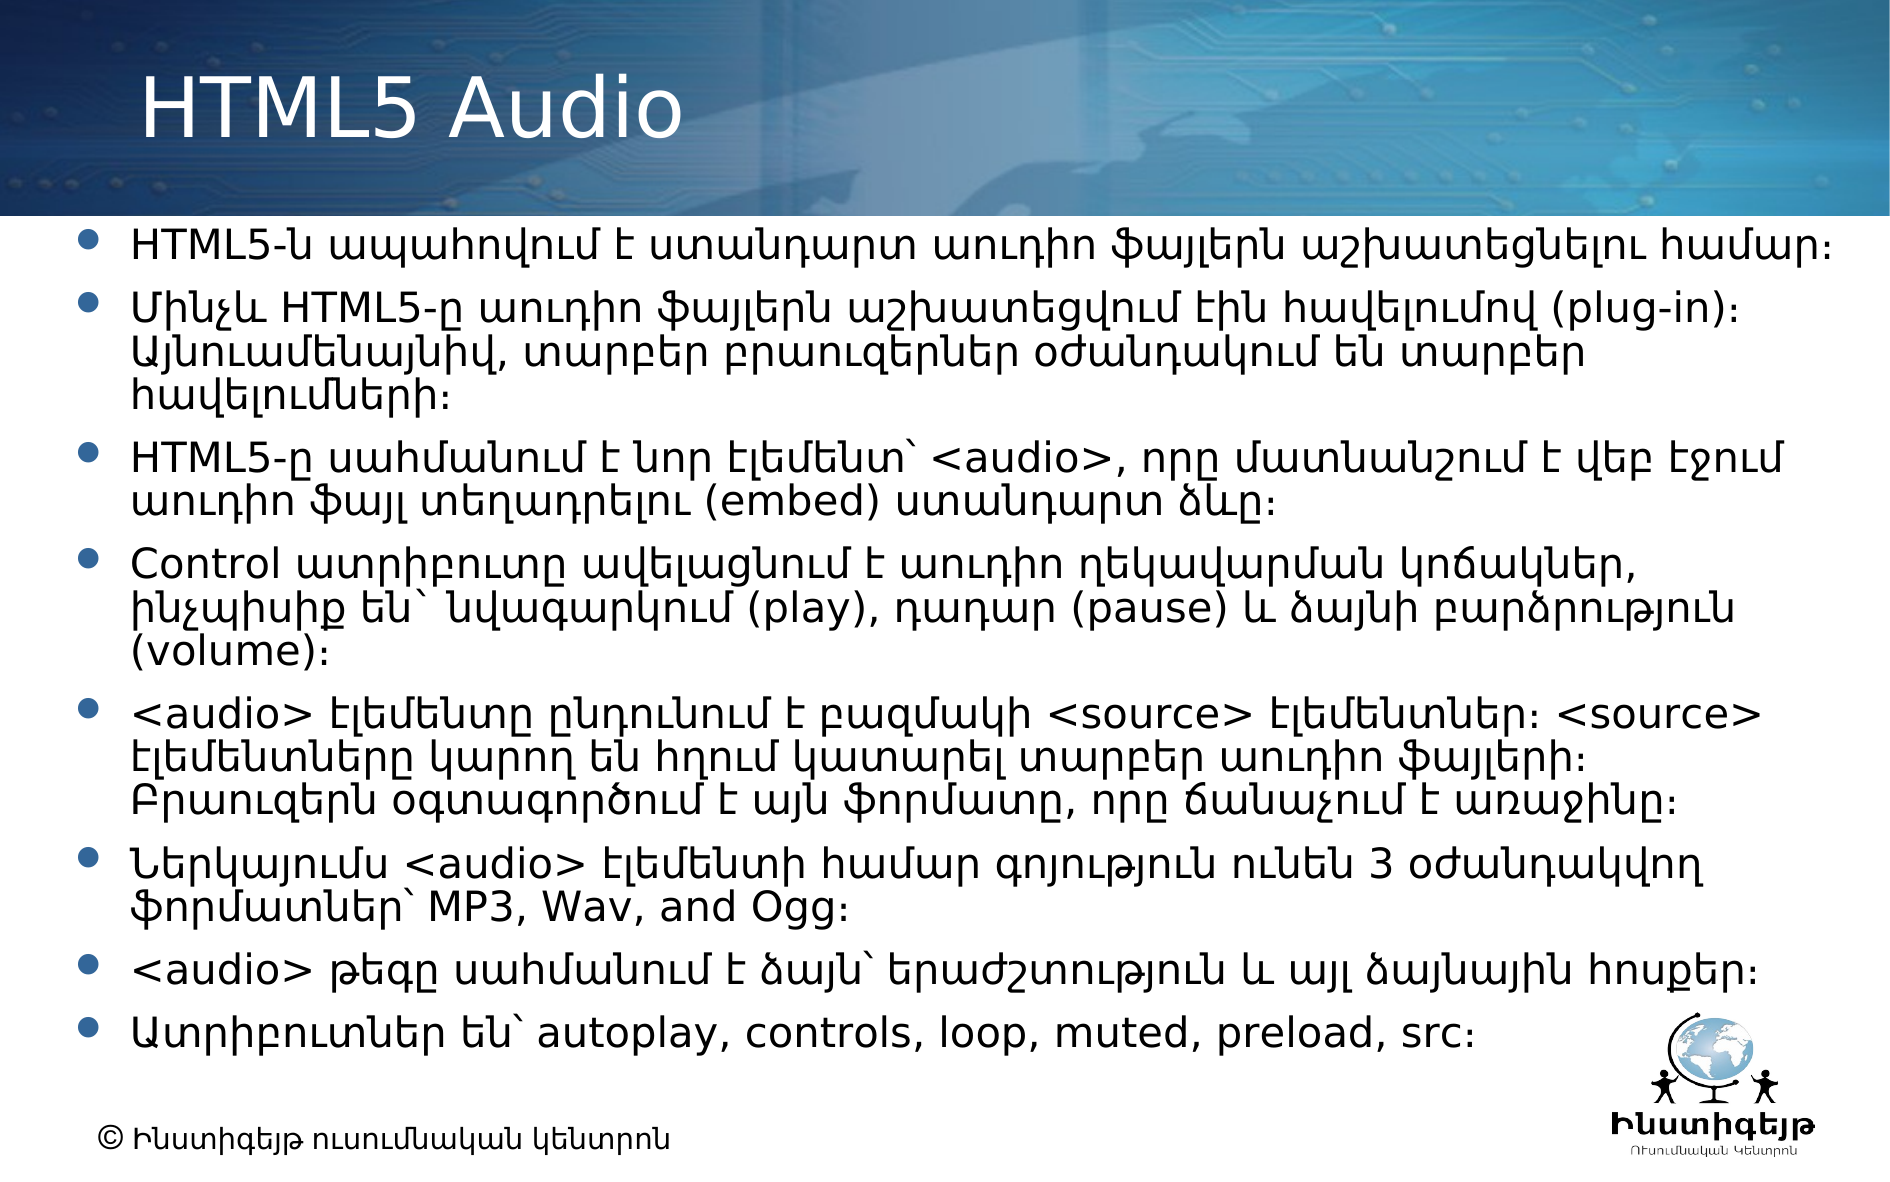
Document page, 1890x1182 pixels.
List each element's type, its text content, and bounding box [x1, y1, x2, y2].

list HTML5-ն ապահովում է ստանդարտ աուդիո ֆայլերն աշխատեցնելու համար։ Մինչև HTML5-ը աուդիո ֆայլերն աշխատեցվում էին հավելումով (plug-in)։ Այնուամենայնիվ, տարբեր բրաուզերներ օժանդակում են տարբեր հավելումների։ HTML5-ը սահմանում է նոր էլեմենտ՝ <audio>, որը մատնանշում է վեբ էջում աուդիո ֆայլ տեղադրելու (embed) ստանդարտ ձևը։ Control ատրիբուտը ավելացնում է աուդիո ղեկավարման կոճակներ, ինչպիսիք են` նվագարկում (play), դադար (pause) և ձայնի բարձրություն (volume)։ <audio> էլեմենտը ընդունում է բազմակի <source> էլեմենտներ։ <source> էլեմենտները կարող են հղում կատարել տարբեր աուդիո ֆայլերի։ Բրաուզերն օգտագործում է այն ֆորմատը, որը ճանաչում է առաջինը։ Ներկայումս <audio> էլեմենտի համար գոյություն ունեն 3 օժանդակվող ֆորմատներ՝ MP3, Wav, and Ogg։ <audio> թեգը սահմանում է ձայն՝ երաժշտություն և այլ ձայնային հոսքեր։ Ատրիբուտներ են՝ autoplay, controls, loop, muted, preload, src։ [75, 224, 1838, 257]
picture [1612, 1035, 1815, 1157]
picture [0, 0, 1890, 216]
